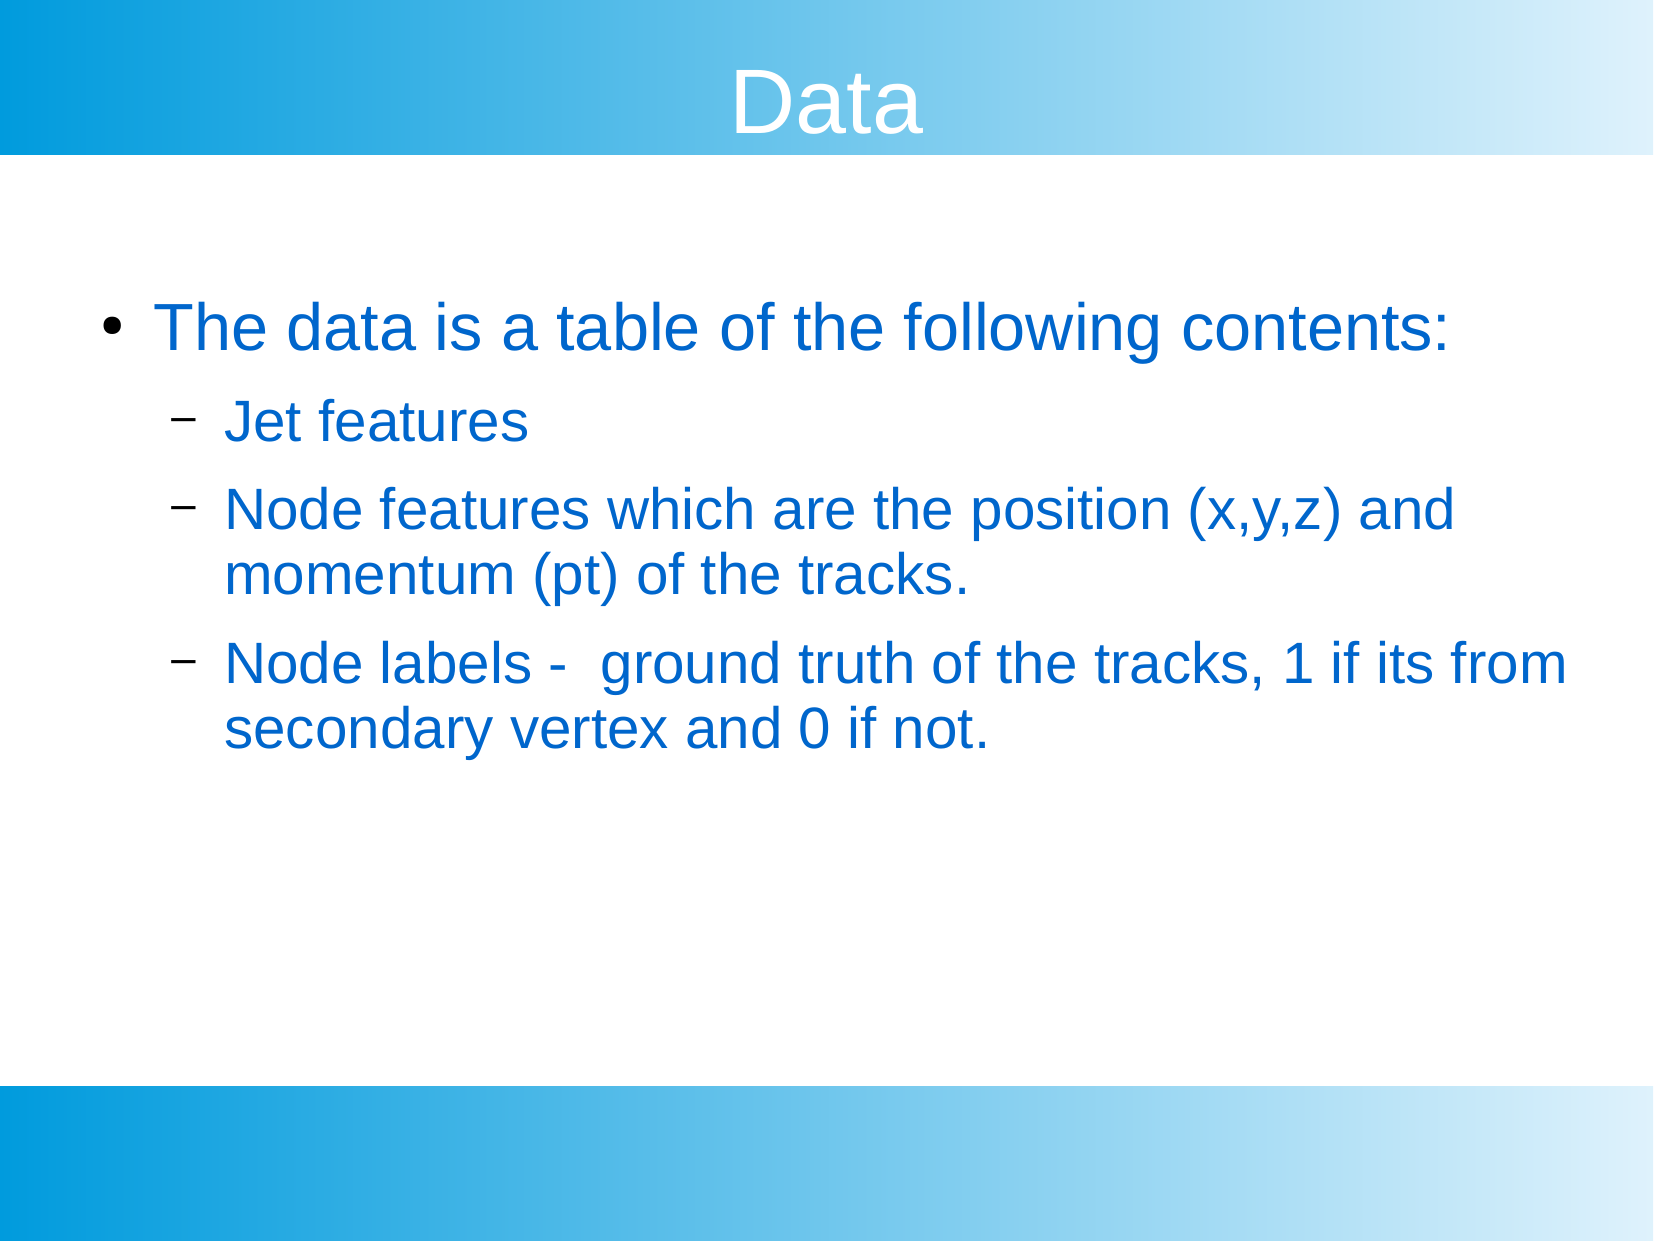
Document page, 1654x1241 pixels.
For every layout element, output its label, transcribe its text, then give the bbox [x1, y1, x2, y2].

title Data [82, 49, 1571, 155]
list The data is a table of the following contents: Jet features Node features which are the position (x,y,z) and momentum (pt) of the tracks. Node labels - ground truth of the tracks, 1 if its from secondary vertex and 0 if not. [82, 290, 1571, 1010]
